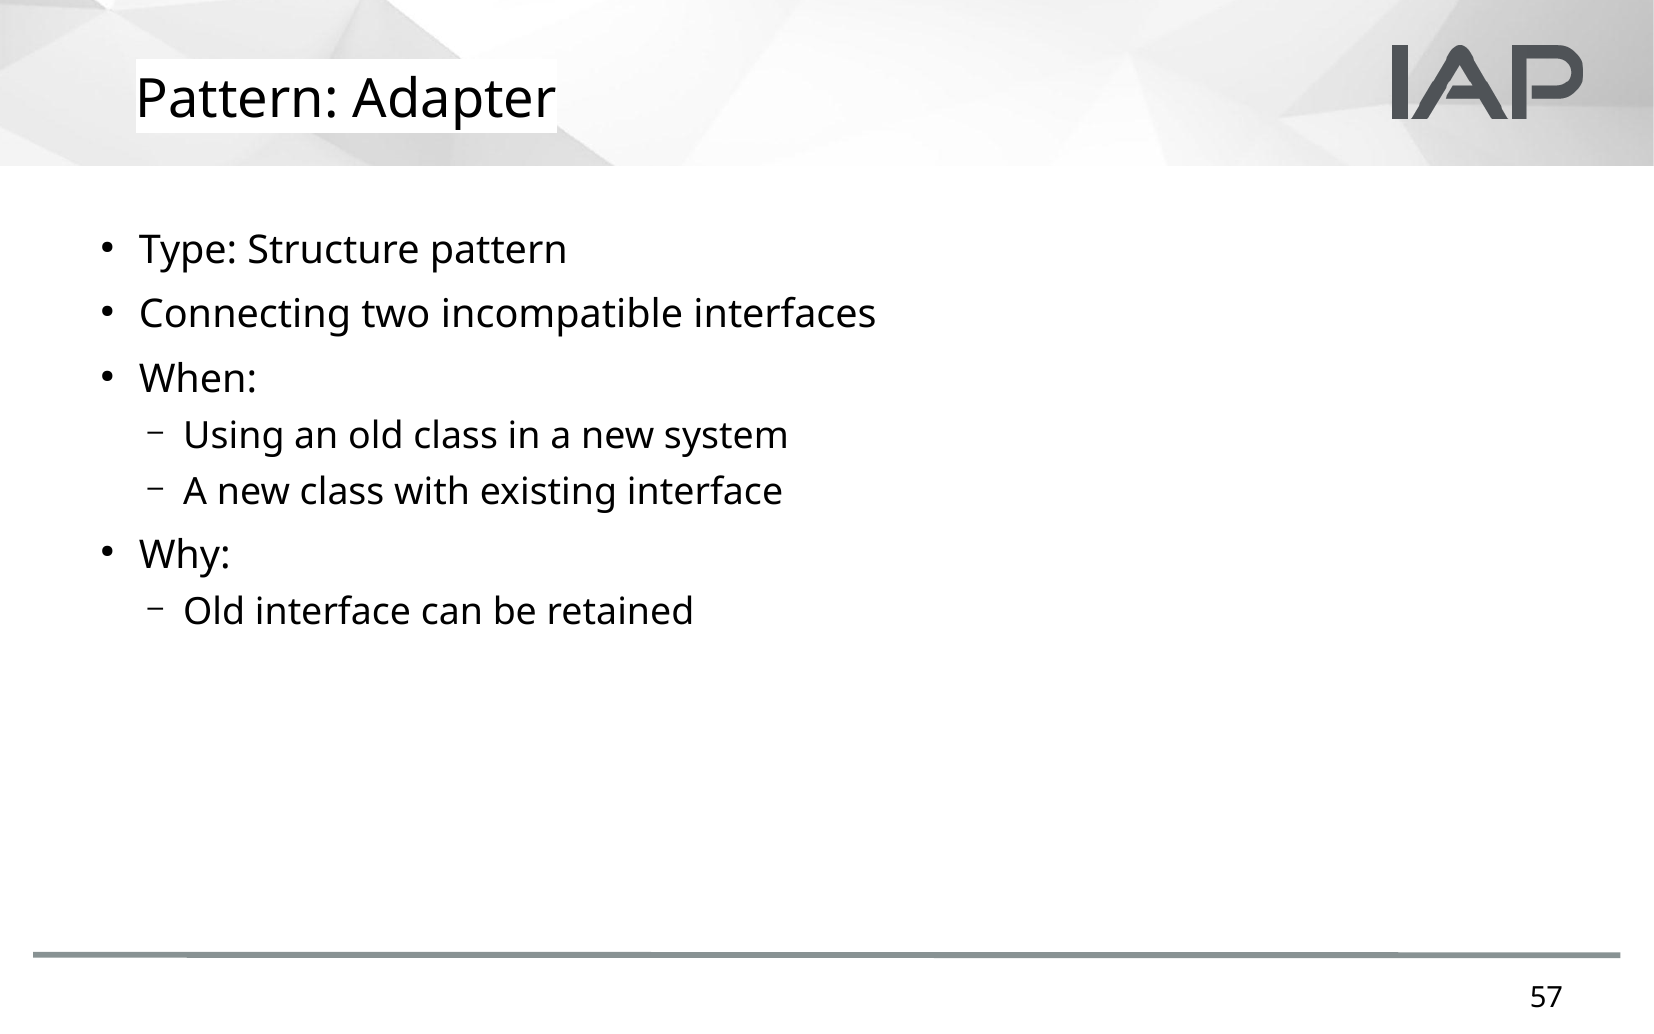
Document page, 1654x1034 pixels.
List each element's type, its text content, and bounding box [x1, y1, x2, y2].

title Pattern: Adapter [135, 41, 1264, 152]
list Type: Structure pattern Connecting two incompatible interfaces When: Using an old class in a new system A new class with existing interface Why: Old interface can be retained [82, 221, 1571, 916]
picture [0, 0, 1654, 166]
